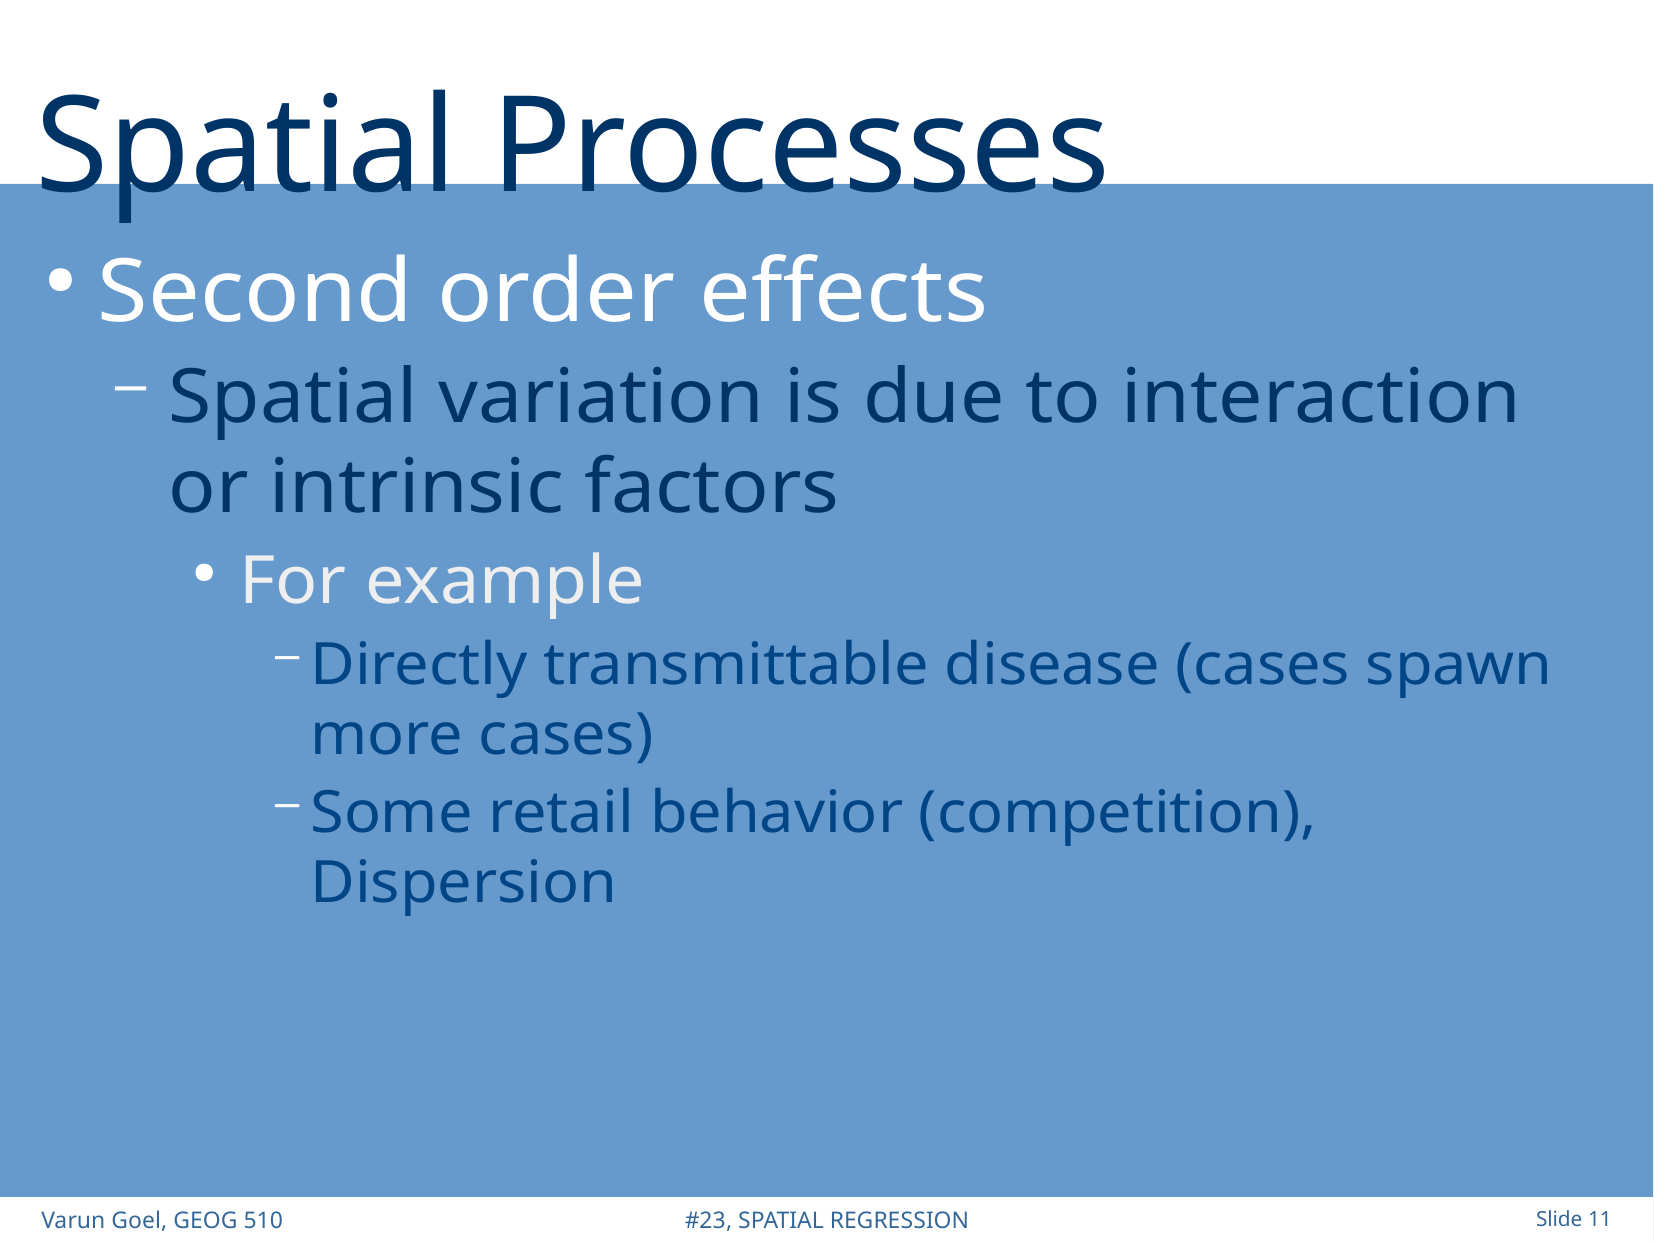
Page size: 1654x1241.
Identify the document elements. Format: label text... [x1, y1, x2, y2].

list Second order effects Spatial variation is due to interaction or intrinsic factors For example Directly transmittable disease (cases spawn more cases) Some retail behavior (competition), Dispersion [26, 237, 1601, 1156]
title Spatial Processes [35, 35, 1573, 237]
